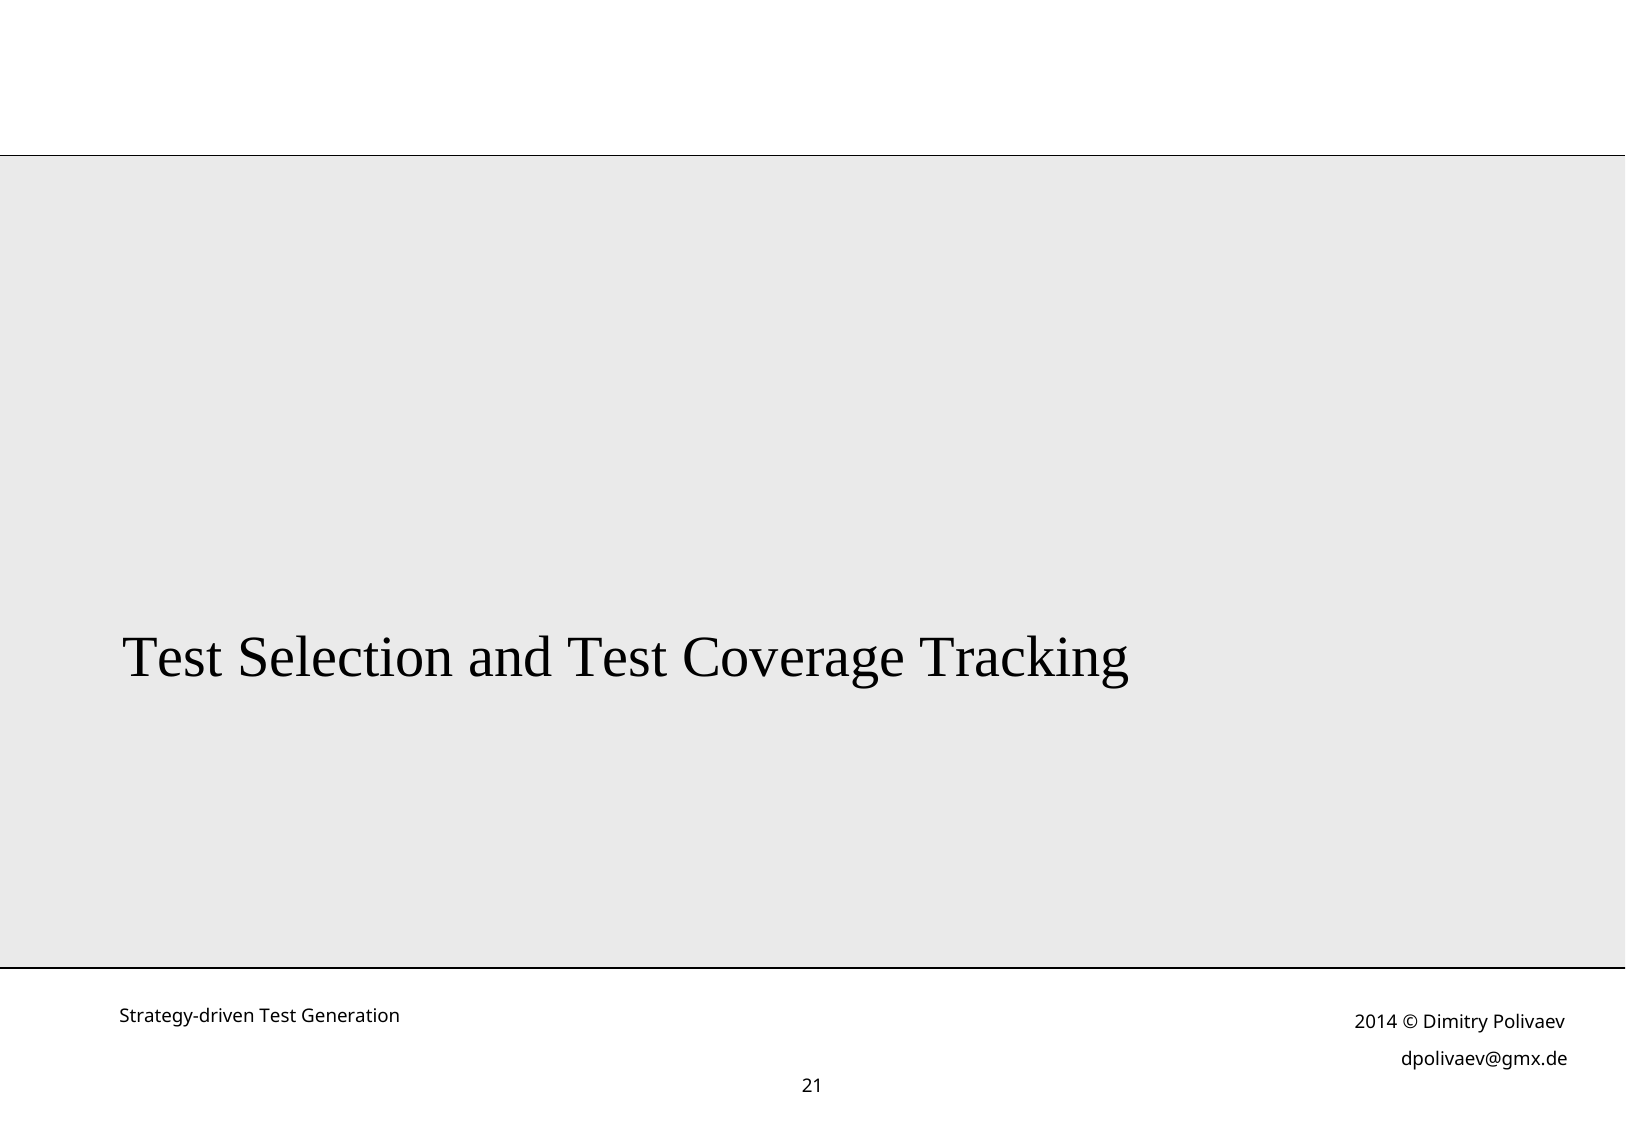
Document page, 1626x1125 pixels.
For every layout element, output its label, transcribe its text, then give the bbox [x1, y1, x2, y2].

title Test Selection and Test Coverage Tracking [122, 613, 1501, 688]
